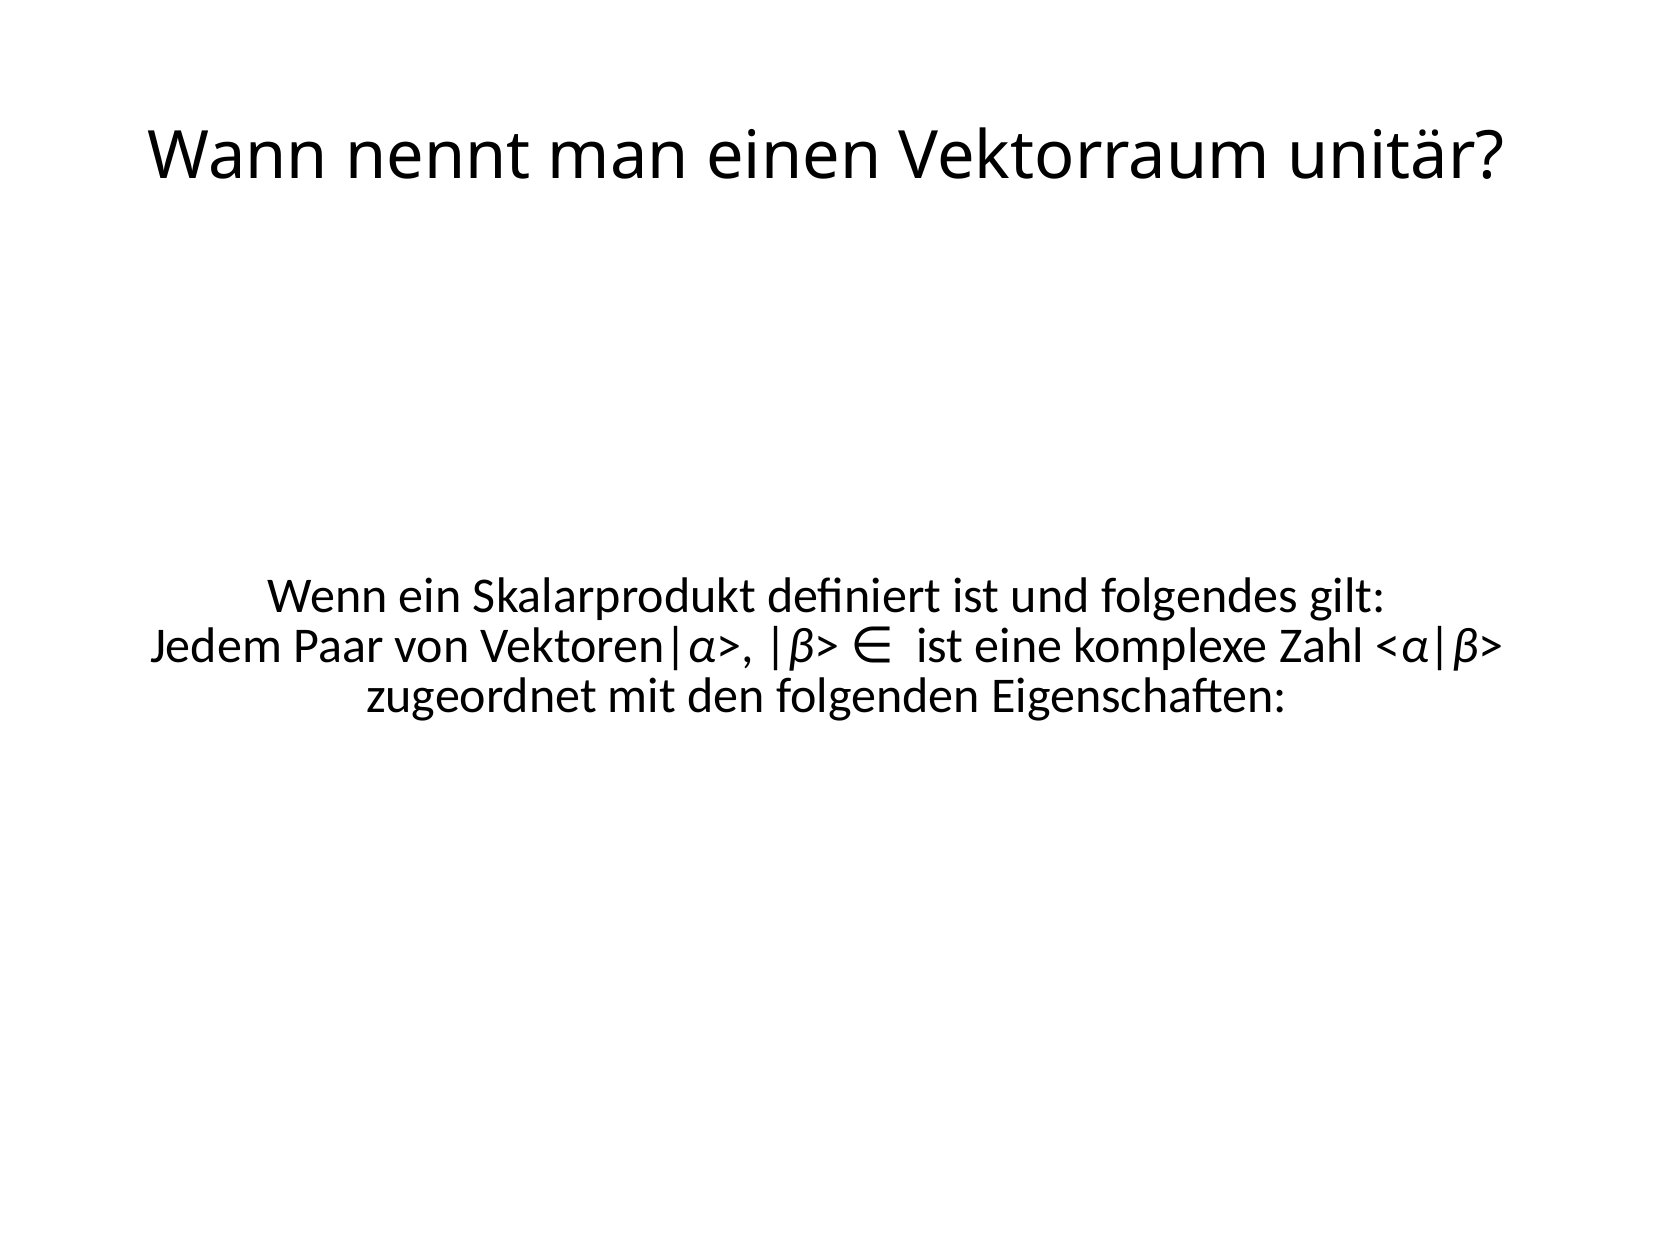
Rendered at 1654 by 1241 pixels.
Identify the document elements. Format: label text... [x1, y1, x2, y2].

title Wann nennt man einen Vektorraum unitär? [82, 49, 1571, 257]
subtitle Wenn ein Skalarprodukt definiert ist und folgendes gilt: Jedem Paar von Vektoren|α>, |β> ∈ ist eine komplexe Zahl <α|β> zugeordnet mit den folgenden Eigenschaften: [82, 290, 1571, 1010]
